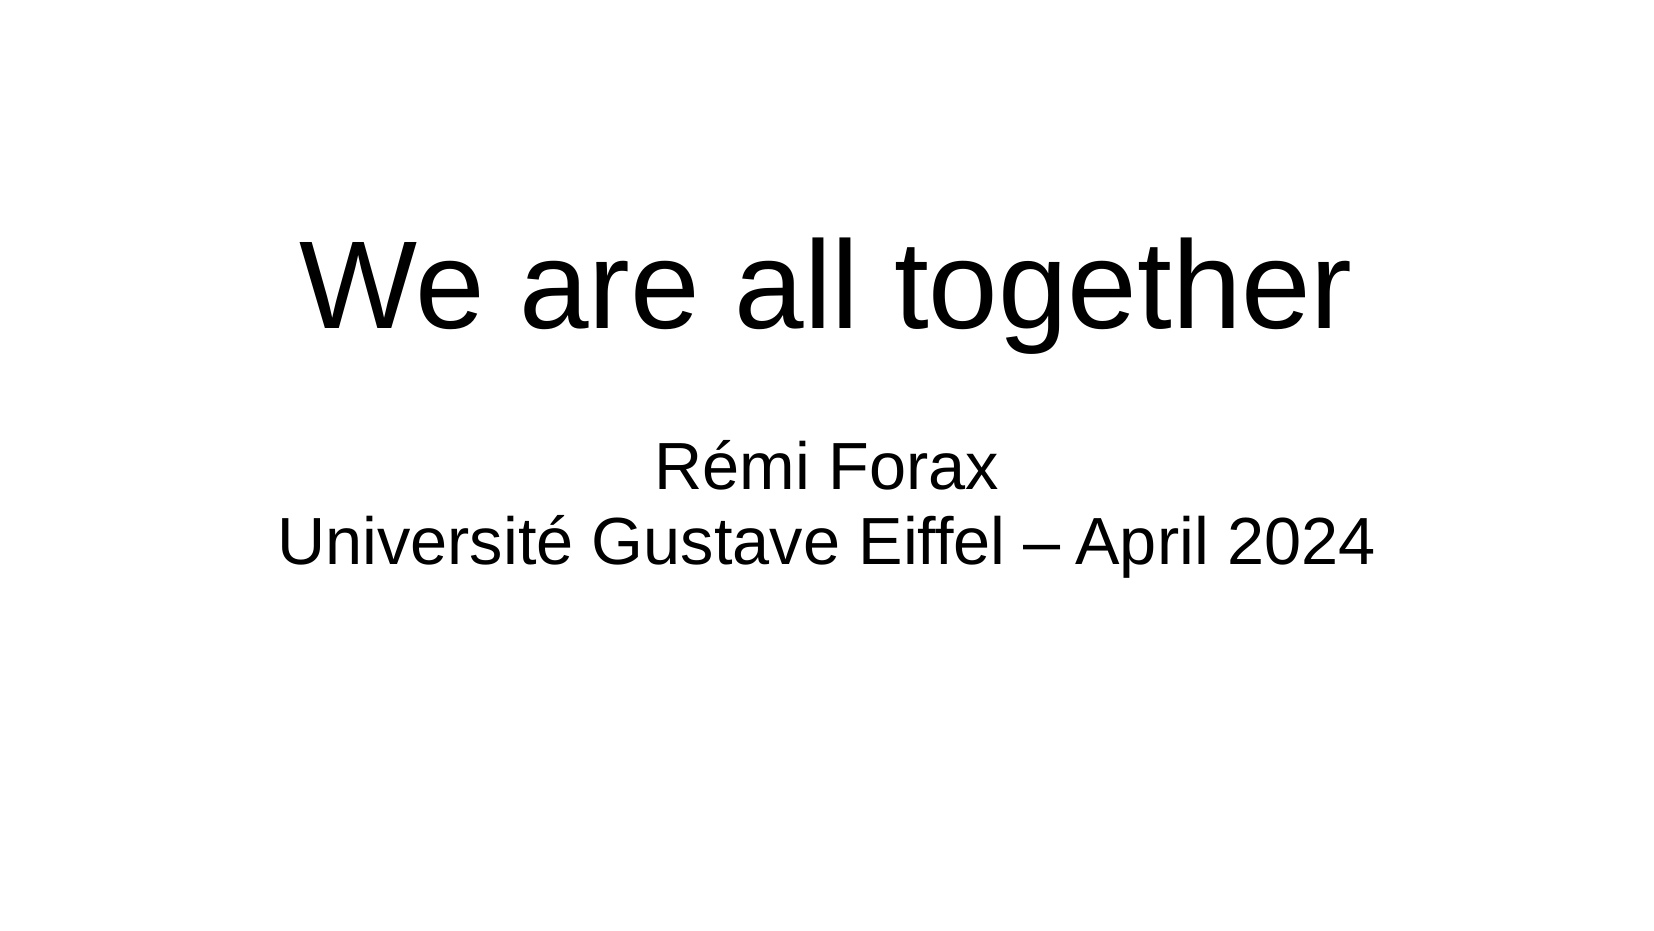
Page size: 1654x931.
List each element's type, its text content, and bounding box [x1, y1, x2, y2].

subtitle We are all together Rémi Forax Université Gustave Eiffel – April 2024 [82, 37, 1571, 757]
